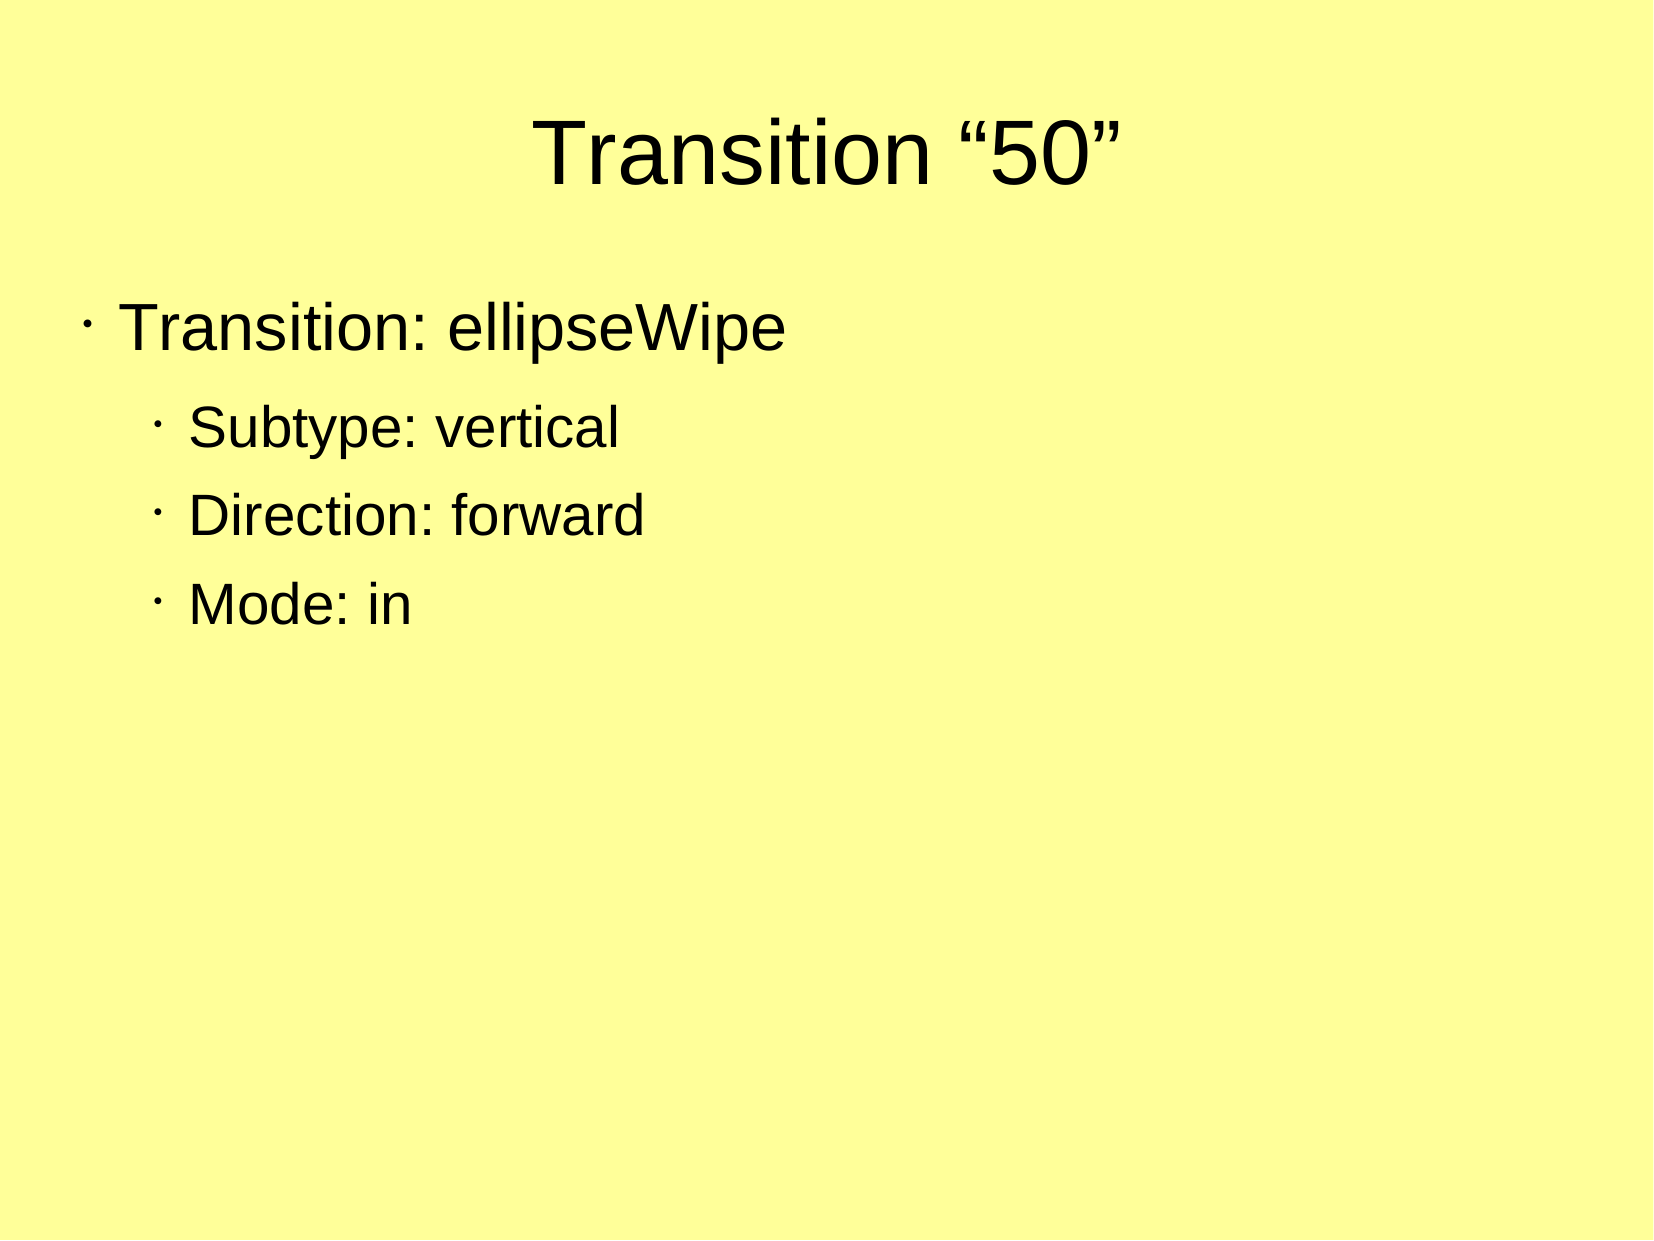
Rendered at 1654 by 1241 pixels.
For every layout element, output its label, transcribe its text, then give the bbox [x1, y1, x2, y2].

title Transition “50” [82, 49, 1571, 257]
list Transition: ellipseWipe Subtype: vertical Direction: forward Mode: in [82, 290, 1571, 1080]
